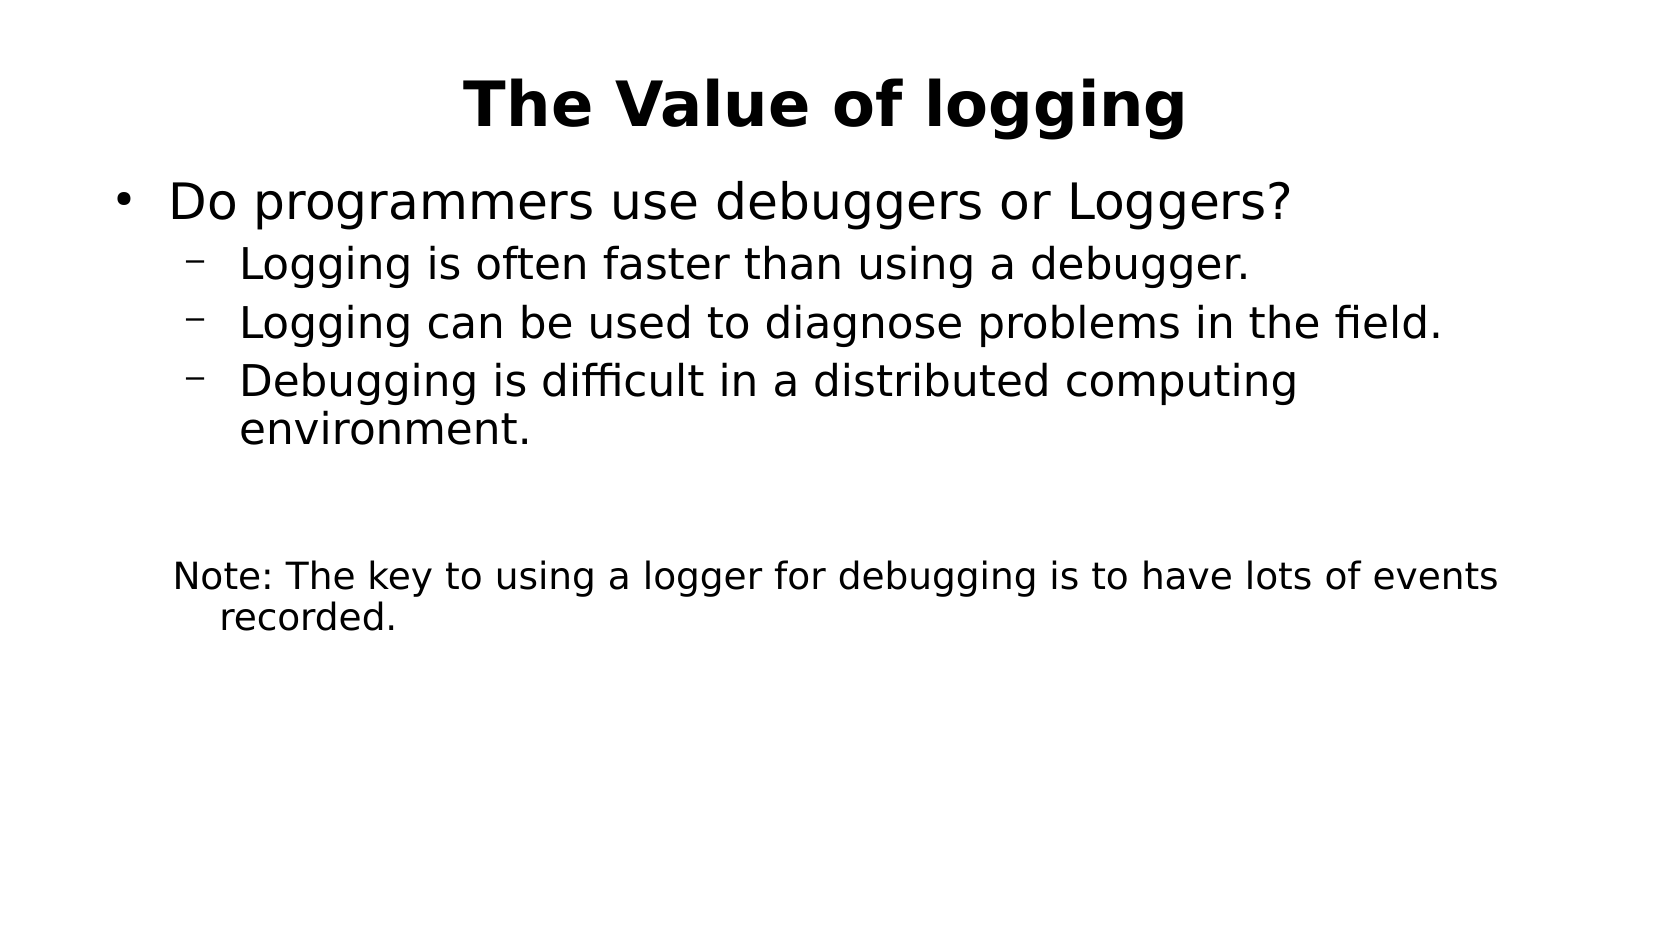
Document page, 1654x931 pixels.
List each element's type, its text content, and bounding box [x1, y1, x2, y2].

title The Value of logging [82, 36, 1571, 147]
list Do programmers use debuggers or Loggers? Logging is often faster than using a debugger. Logging can be used to diagnose problems in the field. Debugging is difficult in a distributed computing environment. Note: The key to using a logger for debugging is to have lots of events recorded. [82, 168, 1538, 889]
